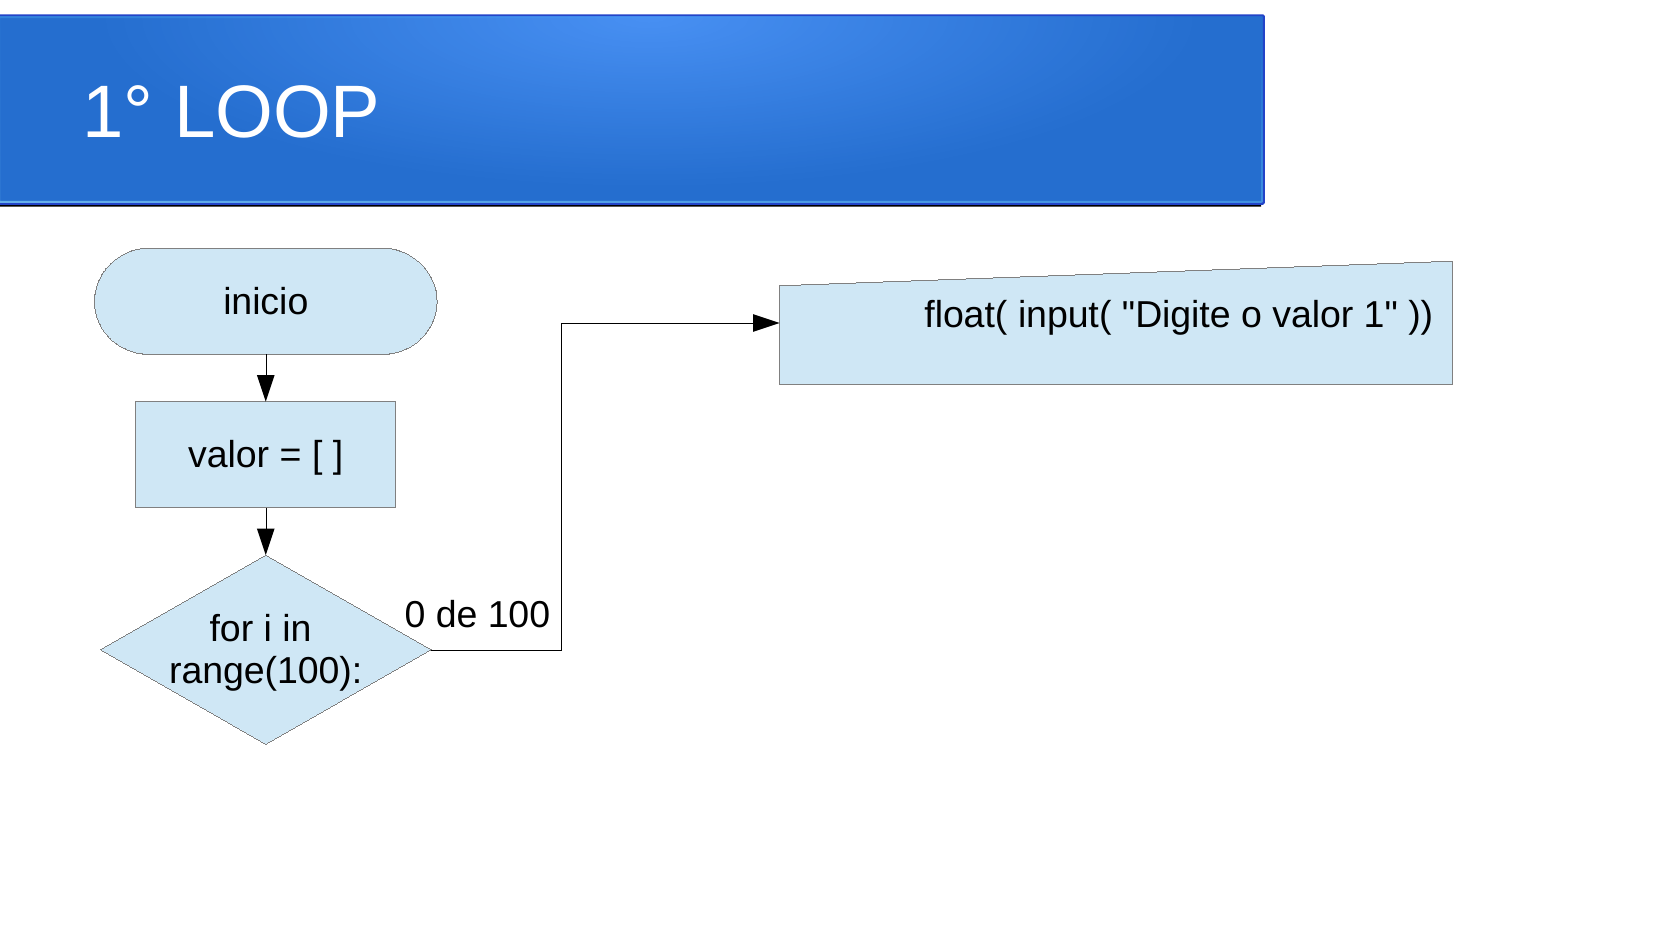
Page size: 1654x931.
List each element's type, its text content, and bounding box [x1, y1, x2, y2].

text_box valor = [ ] [135, 401, 396, 508]
text_box for i in range(100): [100, 555, 389, 745]
title 1° LOOP [82, 35, 1235, 189]
text_box float( input( "Digite o valor 1" )) [779, 261, 1453, 385]
text_box inicio [94, 248, 438, 355]
text_box 0 de 100 [389, 586, 615, 686]
